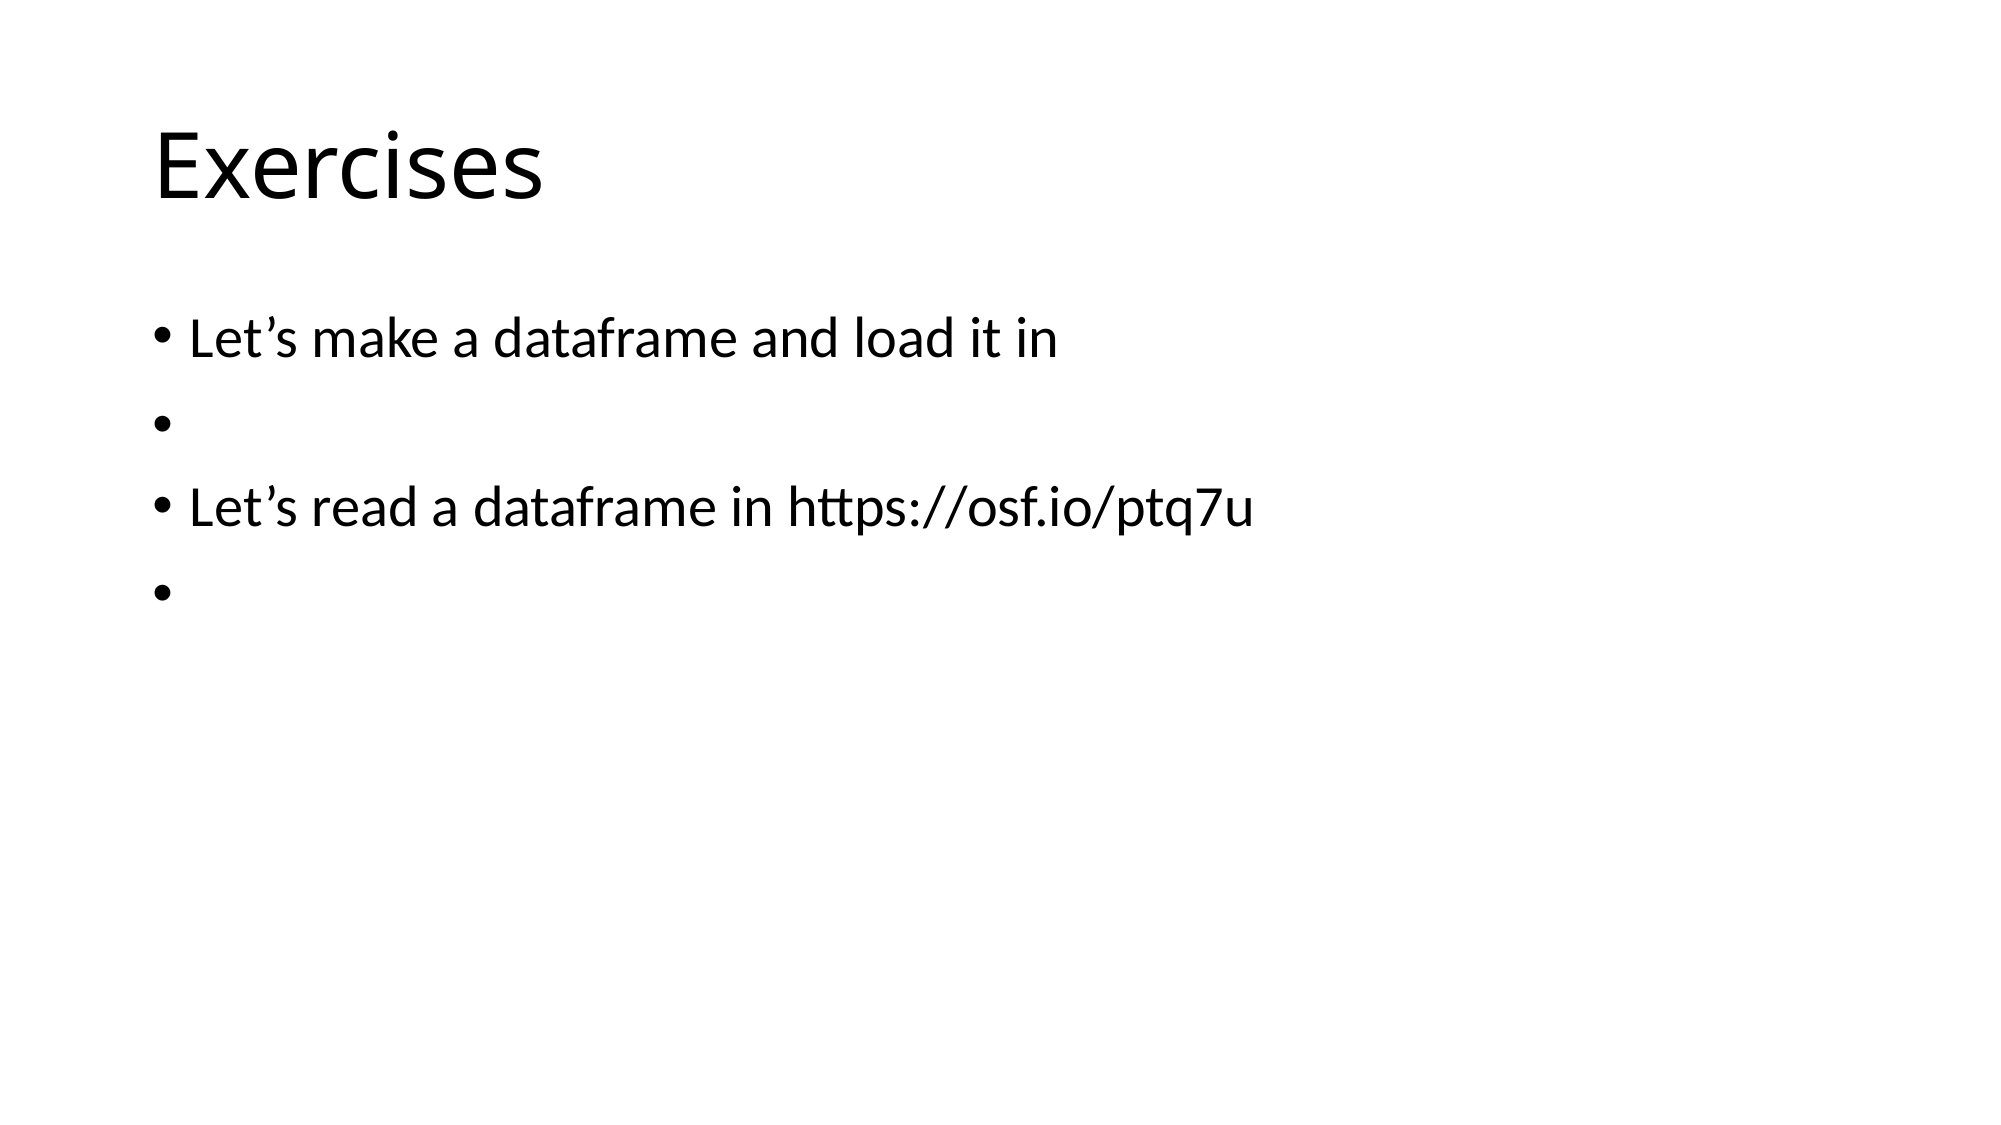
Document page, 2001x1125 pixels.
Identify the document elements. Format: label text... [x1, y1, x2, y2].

title Exercises [137, 59, 1863, 278]
list Let’s make a dataframe and load it in Let’s read a dataframe in https://osf.io/ptq7u [137, 299, 1863, 1014]
